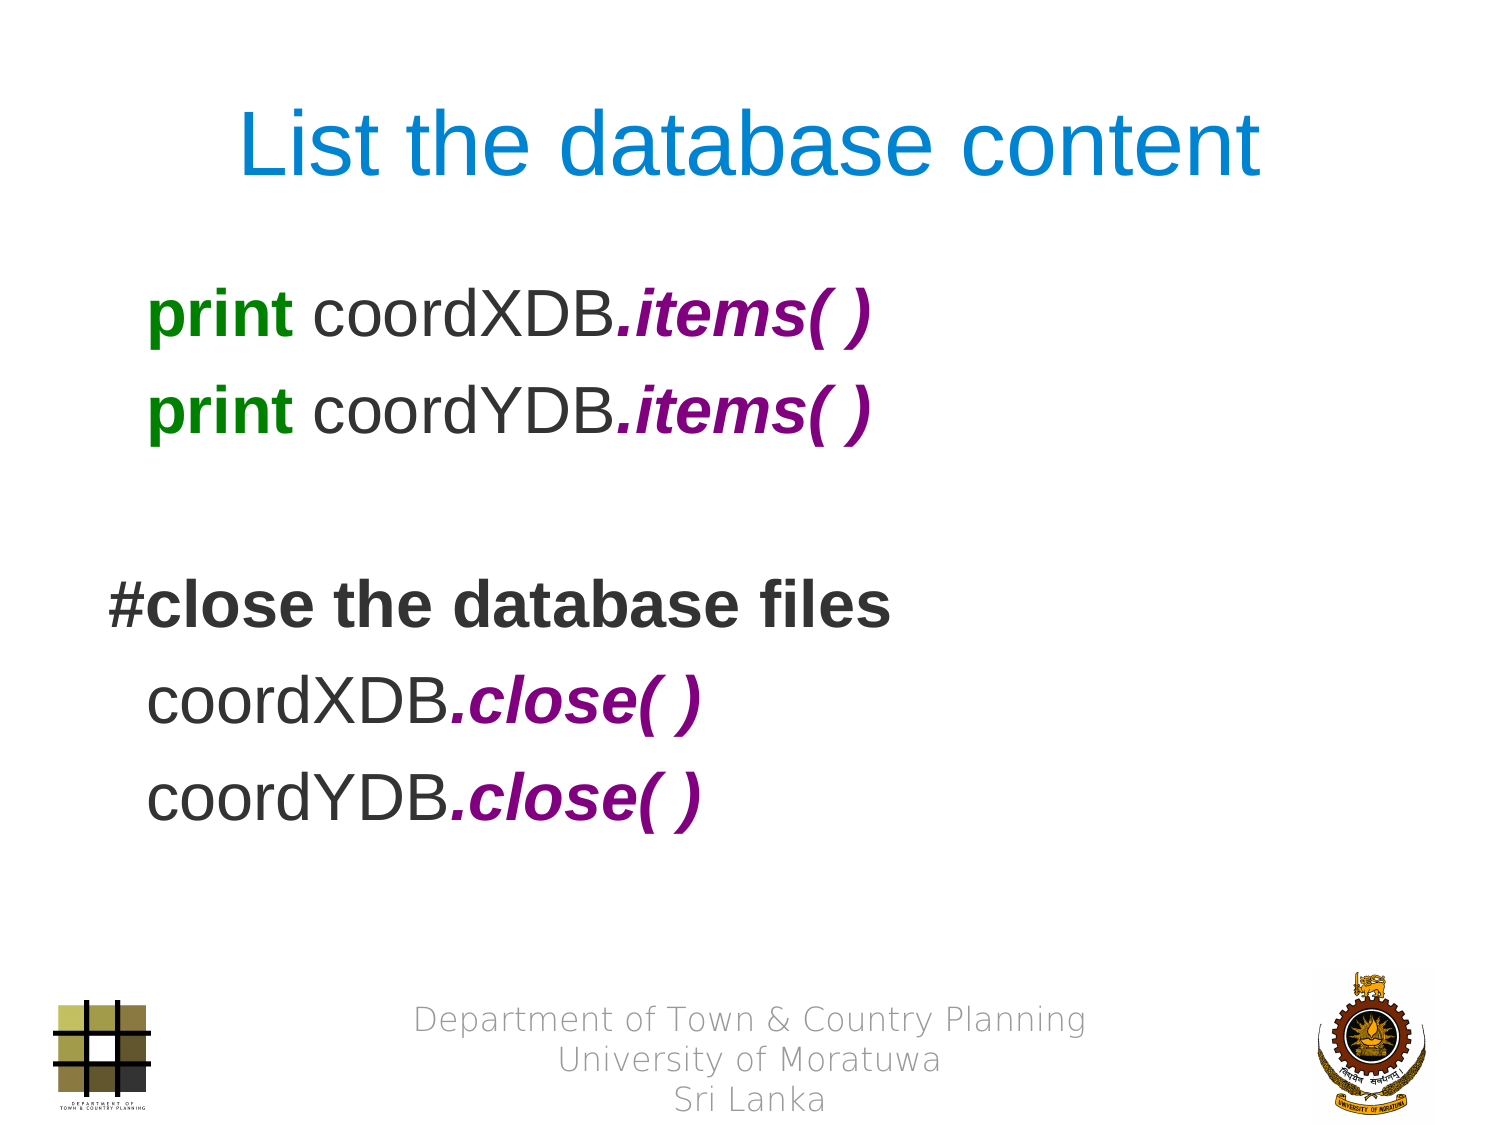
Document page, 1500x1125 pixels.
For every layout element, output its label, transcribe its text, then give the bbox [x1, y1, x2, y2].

title List the database content [75, 45, 1426, 233]
picture [1312, 966, 1435, 1125]
list print coordXDB.items( ) print coordYDB.items( ) #close the database files coordXDB.close( ) coordYDB.close( ) [75, 262, 1426, 916]
picture [53, 1000, 151, 1110]
